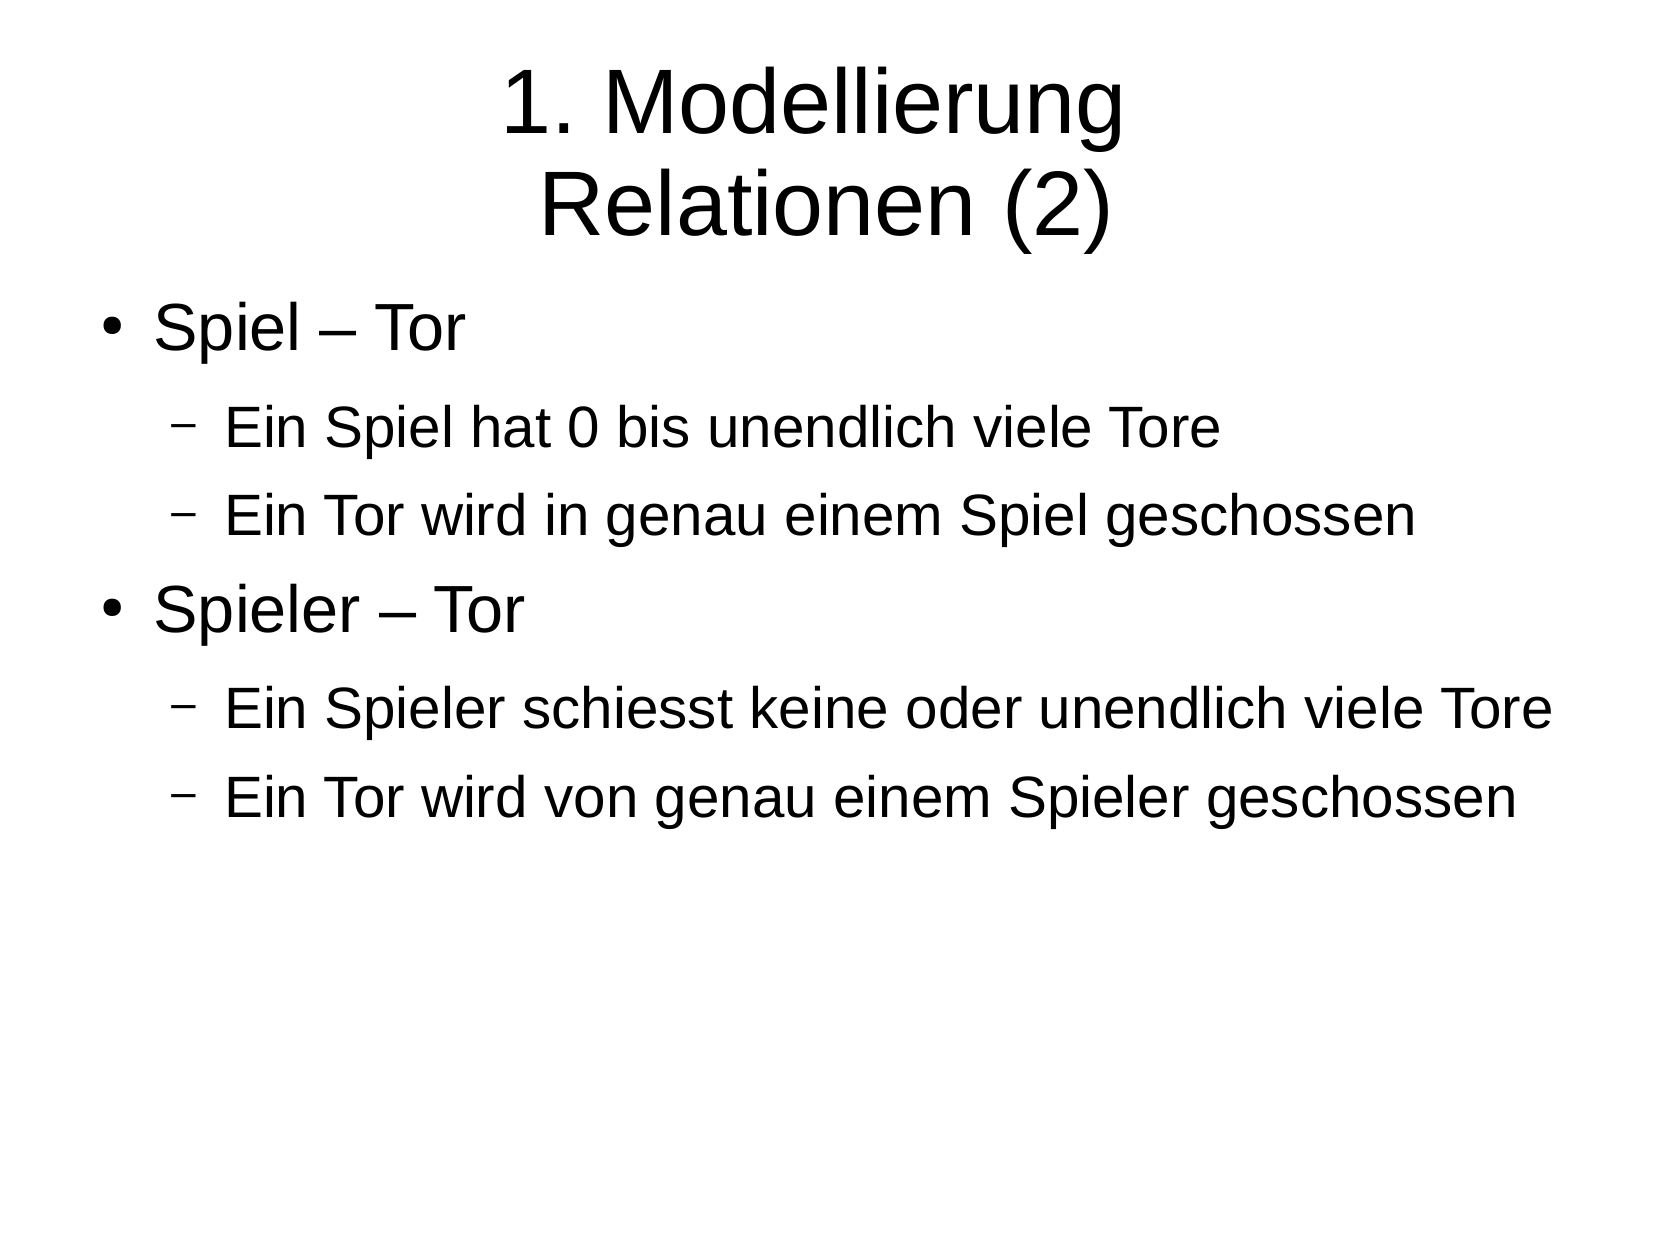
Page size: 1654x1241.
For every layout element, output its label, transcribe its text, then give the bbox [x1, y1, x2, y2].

list Spiel – Tor Ein Spiel hat 0 bis unendlich viele Tore Ein Tor wird in genau einem Spiel geschossen Spieler – Tor Ein Spieler schiesst keine oder unendlich viele Tore Ein Tor wird von genau einem Spieler geschossen [82, 290, 1571, 1010]
title 1. Modellierung Relationen (2) [82, 49, 1571, 257]
